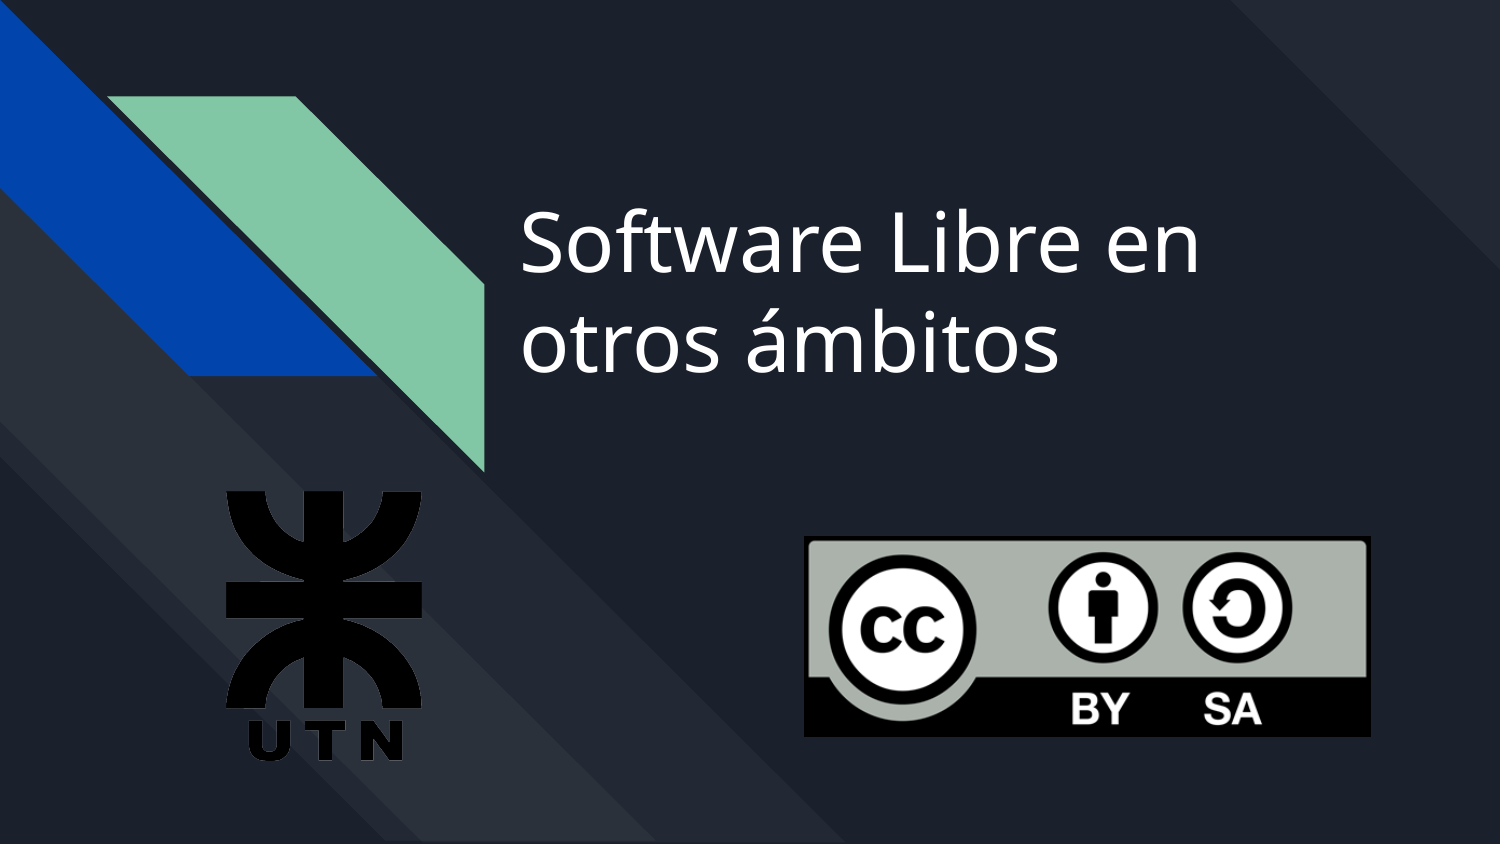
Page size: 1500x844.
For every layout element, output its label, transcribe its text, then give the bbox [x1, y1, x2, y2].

title Software Libre en otros ámbitos [504, 63, 1404, 514]
picture [226, 491, 422, 761]
picture [804, 536, 1371, 737]
